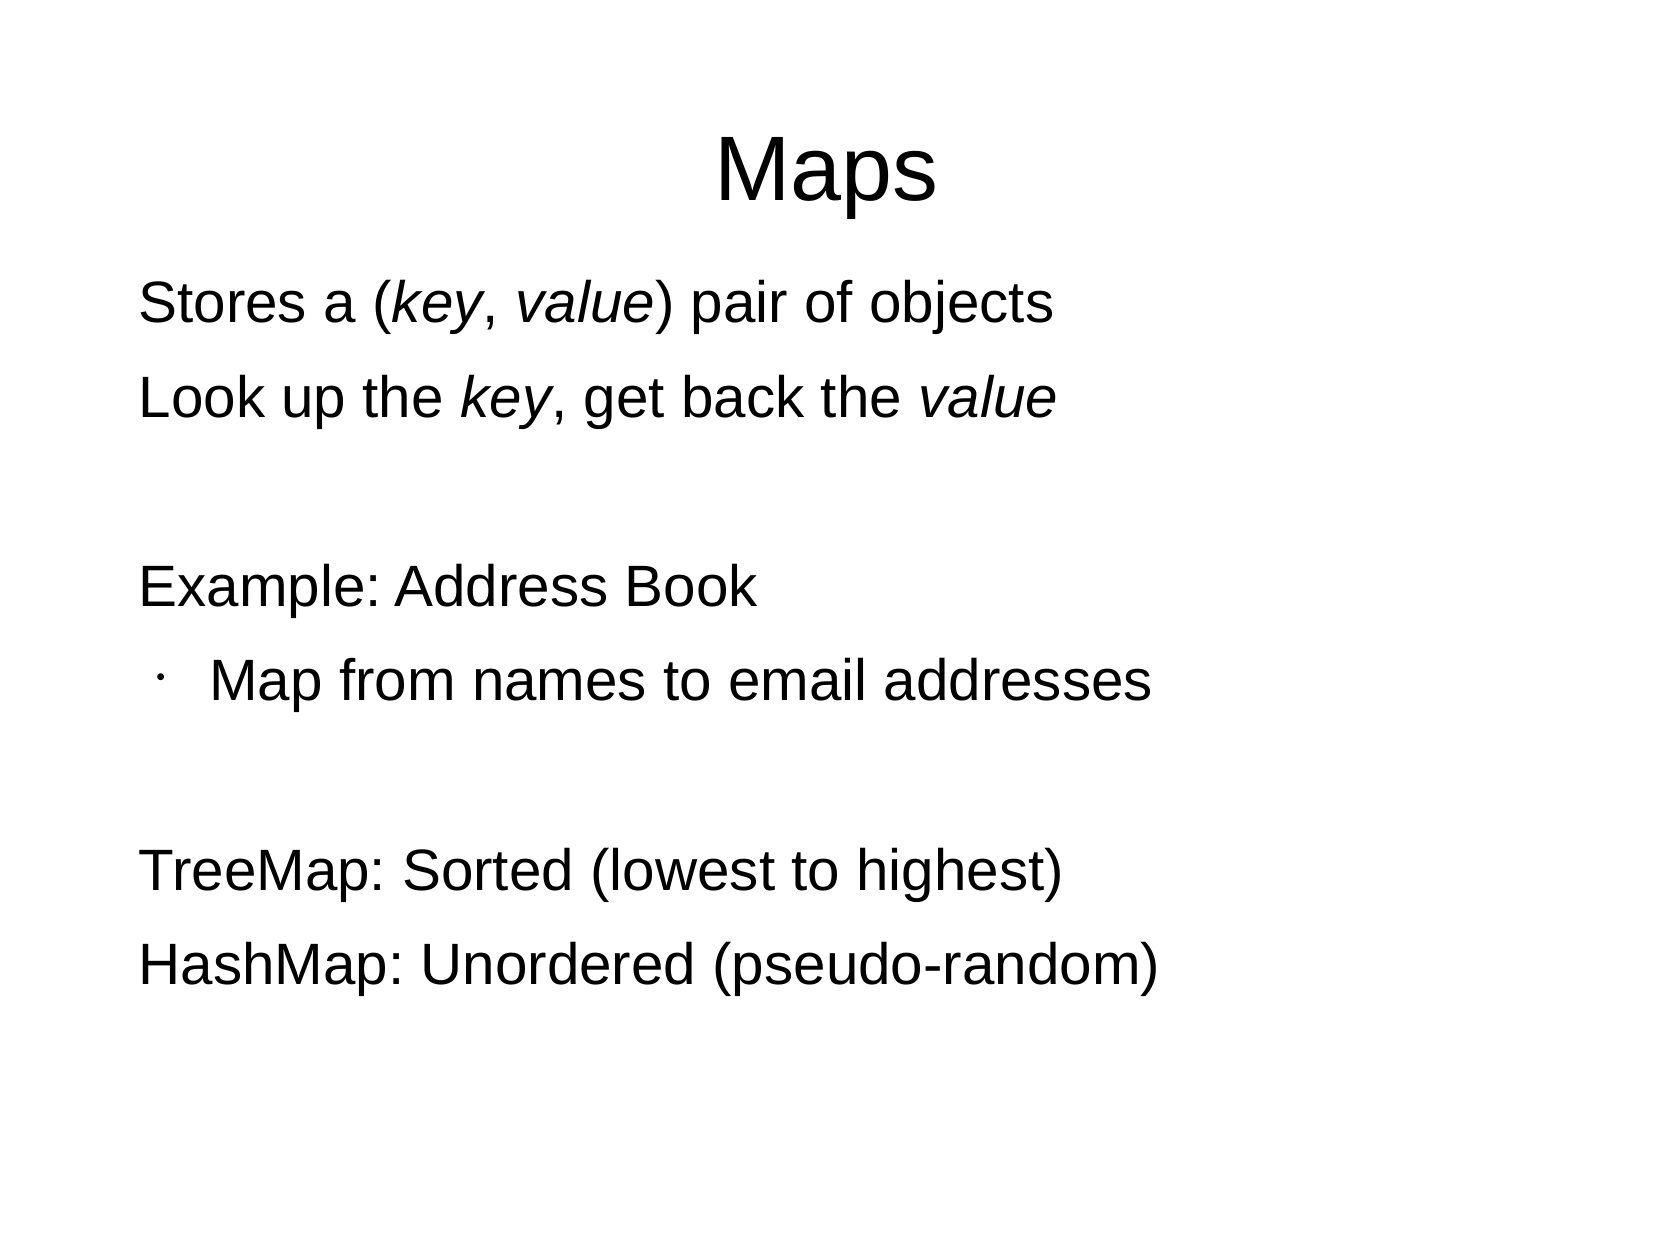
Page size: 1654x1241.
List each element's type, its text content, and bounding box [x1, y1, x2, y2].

list Stores a (key, value) pair of objects Look up the key, get back the value Example: Address Book Map from names to email addresses TreeMap: Sorted (lowest to highest) HashMap: Unordered (pseudo-random) [123, 262, 1530, 1103]
title Maps [123, 110, 1530, 262]
